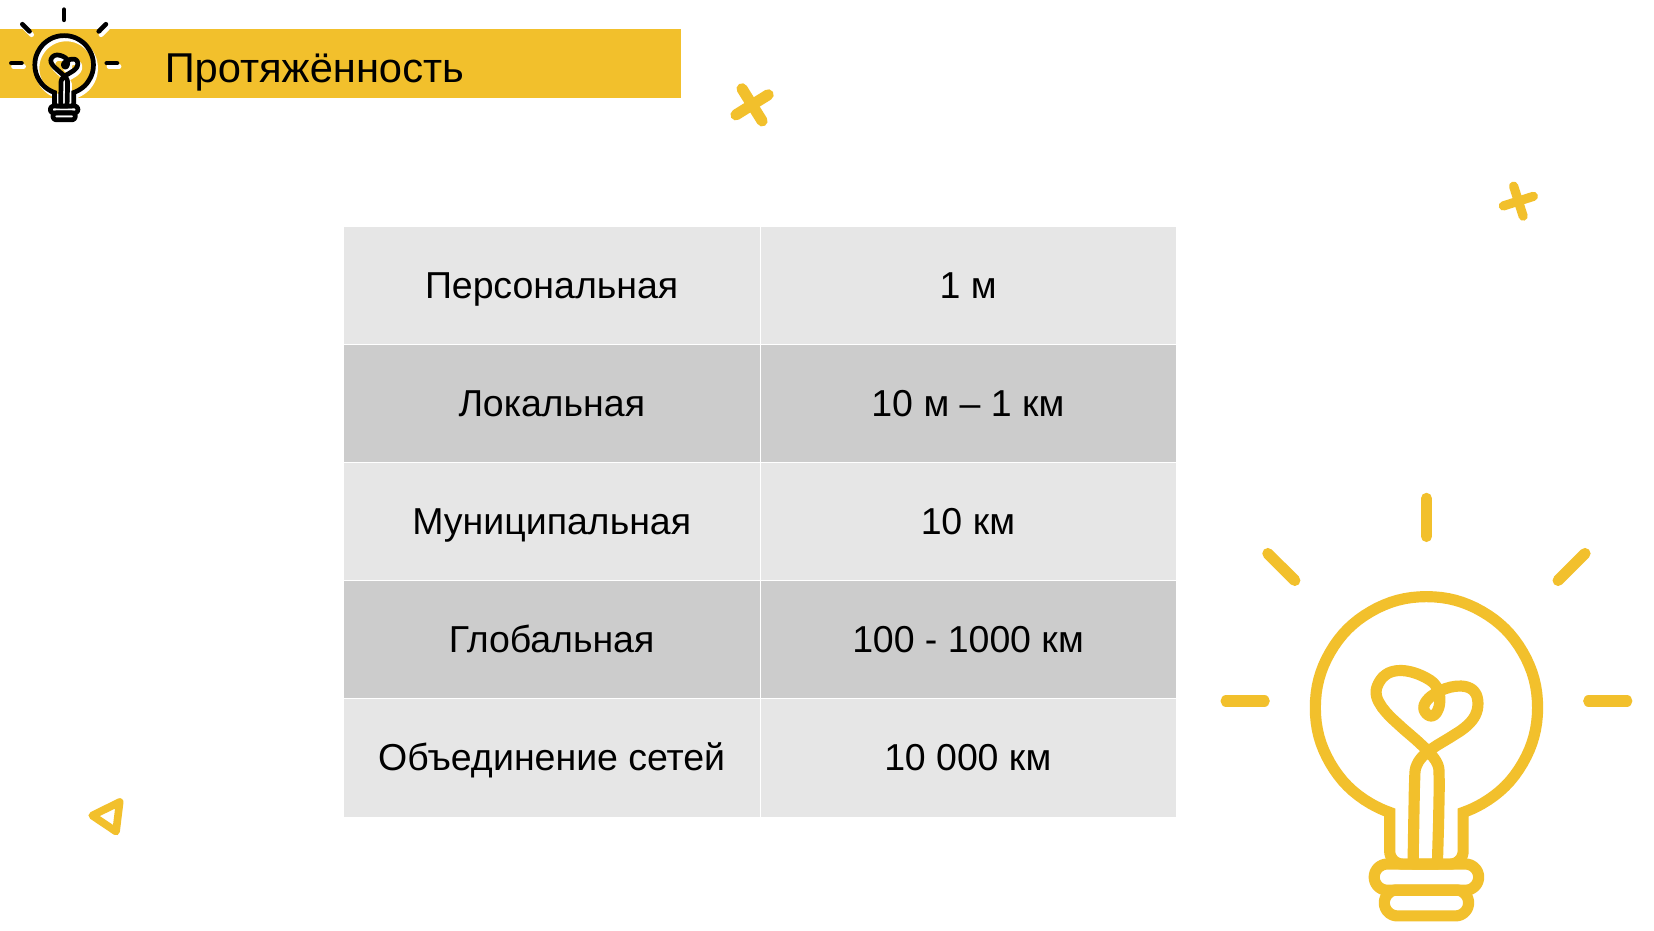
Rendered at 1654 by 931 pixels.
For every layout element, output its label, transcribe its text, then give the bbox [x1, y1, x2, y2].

table_cell 10 км [761, 463, 1176, 580]
text_box Протяжённость [150, 37, 676, 99]
table_header Персональная [344, 227, 760, 344]
table_cell 100 - 1000 км [761, 581, 1176, 698]
table_cell Объединение сетей [344, 699, 760, 817]
table_cell Муниципальная [344, 463, 760, 580]
table_cell Локальная [344, 345, 760, 462]
table_cell 10 м – 1 км [761, 345, 1176, 462]
table_cell 10 000 км [761, 699, 1176, 817]
table_header 1 м [761, 227, 1176, 344]
table_cell Глобальная [344, 581, 760, 698]
